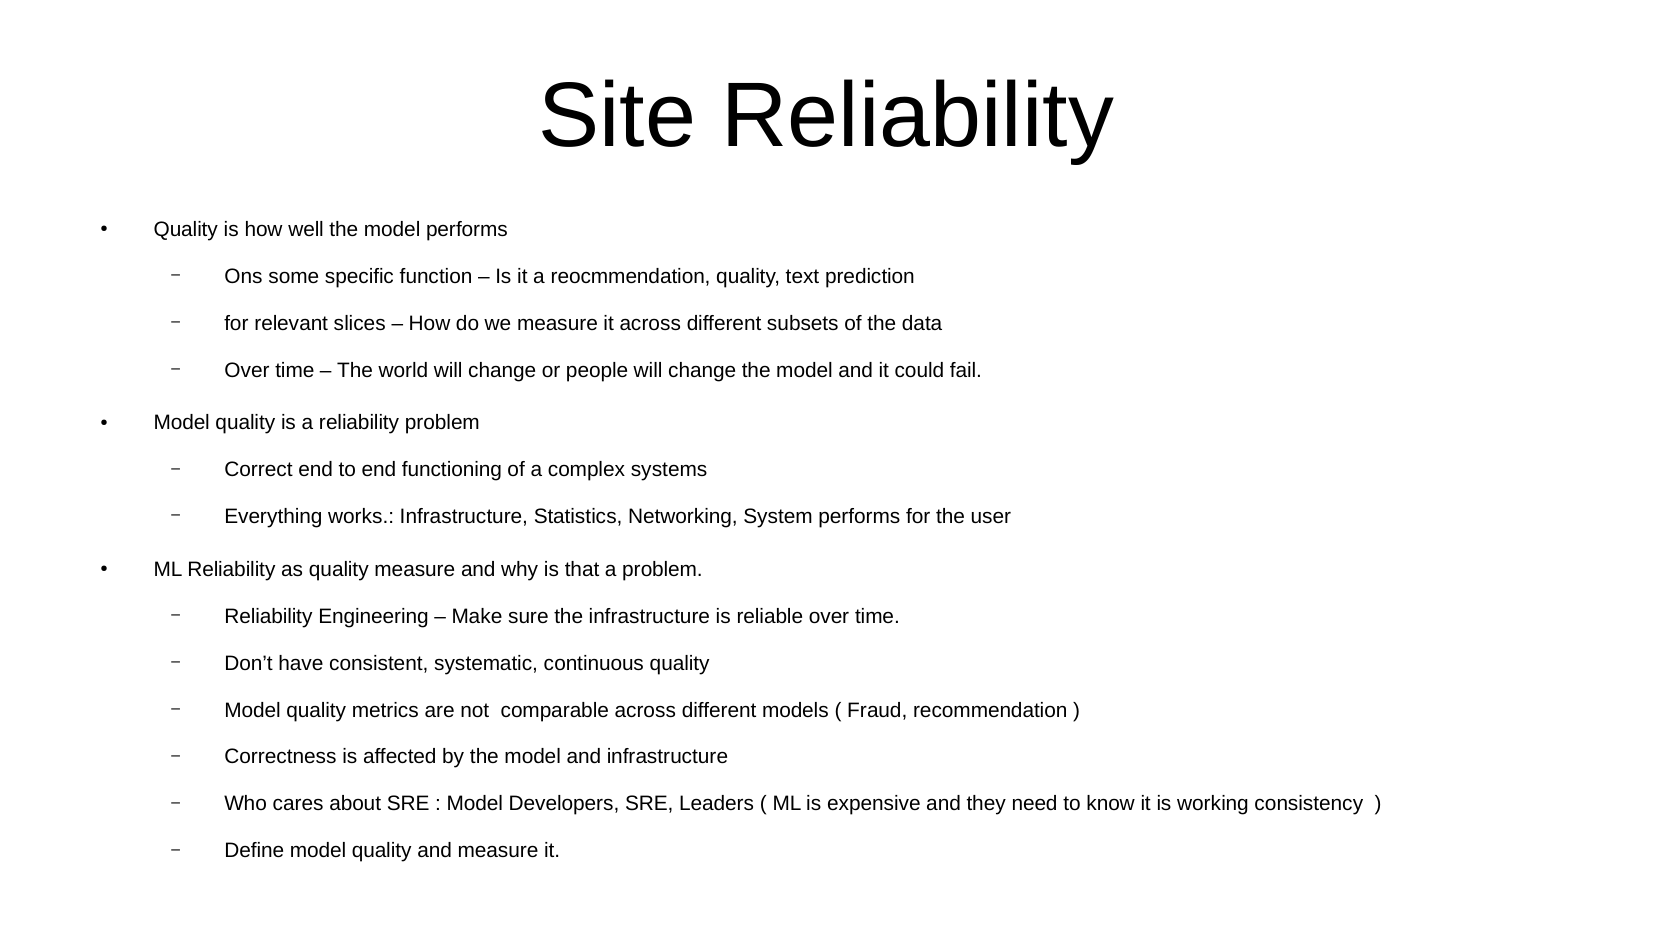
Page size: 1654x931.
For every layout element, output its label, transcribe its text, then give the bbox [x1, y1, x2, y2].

title Site Reliability [82, 37, 1571, 193]
list Quality is how well the model performs Ons some specific function – Is it a reocmmendation, quality, text prediction for relevant slices – How do we measure it across different subsets of the data Over time – The world will change or people will change the model and it could fail. Model quality is a reliability problem Correct end to end functioning of a complex systems Everything works.: Infrastructure, Statistics, Networking, System performs for the user ML Reliability as quality measure and why is that a problem. Reliability Engineering – Make sure the infrastructure is reliable over time. Don’t have consistent, systematic, continuous quality Model quality metrics are not comparable across different models ( Fraud, recommendation ) Correctness is affected by the model and infrastructure Who cares about SRE : Model Developers, SRE, Leaders ( ML is expensive and they need to know it is working consistency ) Define model quality and measure it. [82, 217, 1621, 916]
